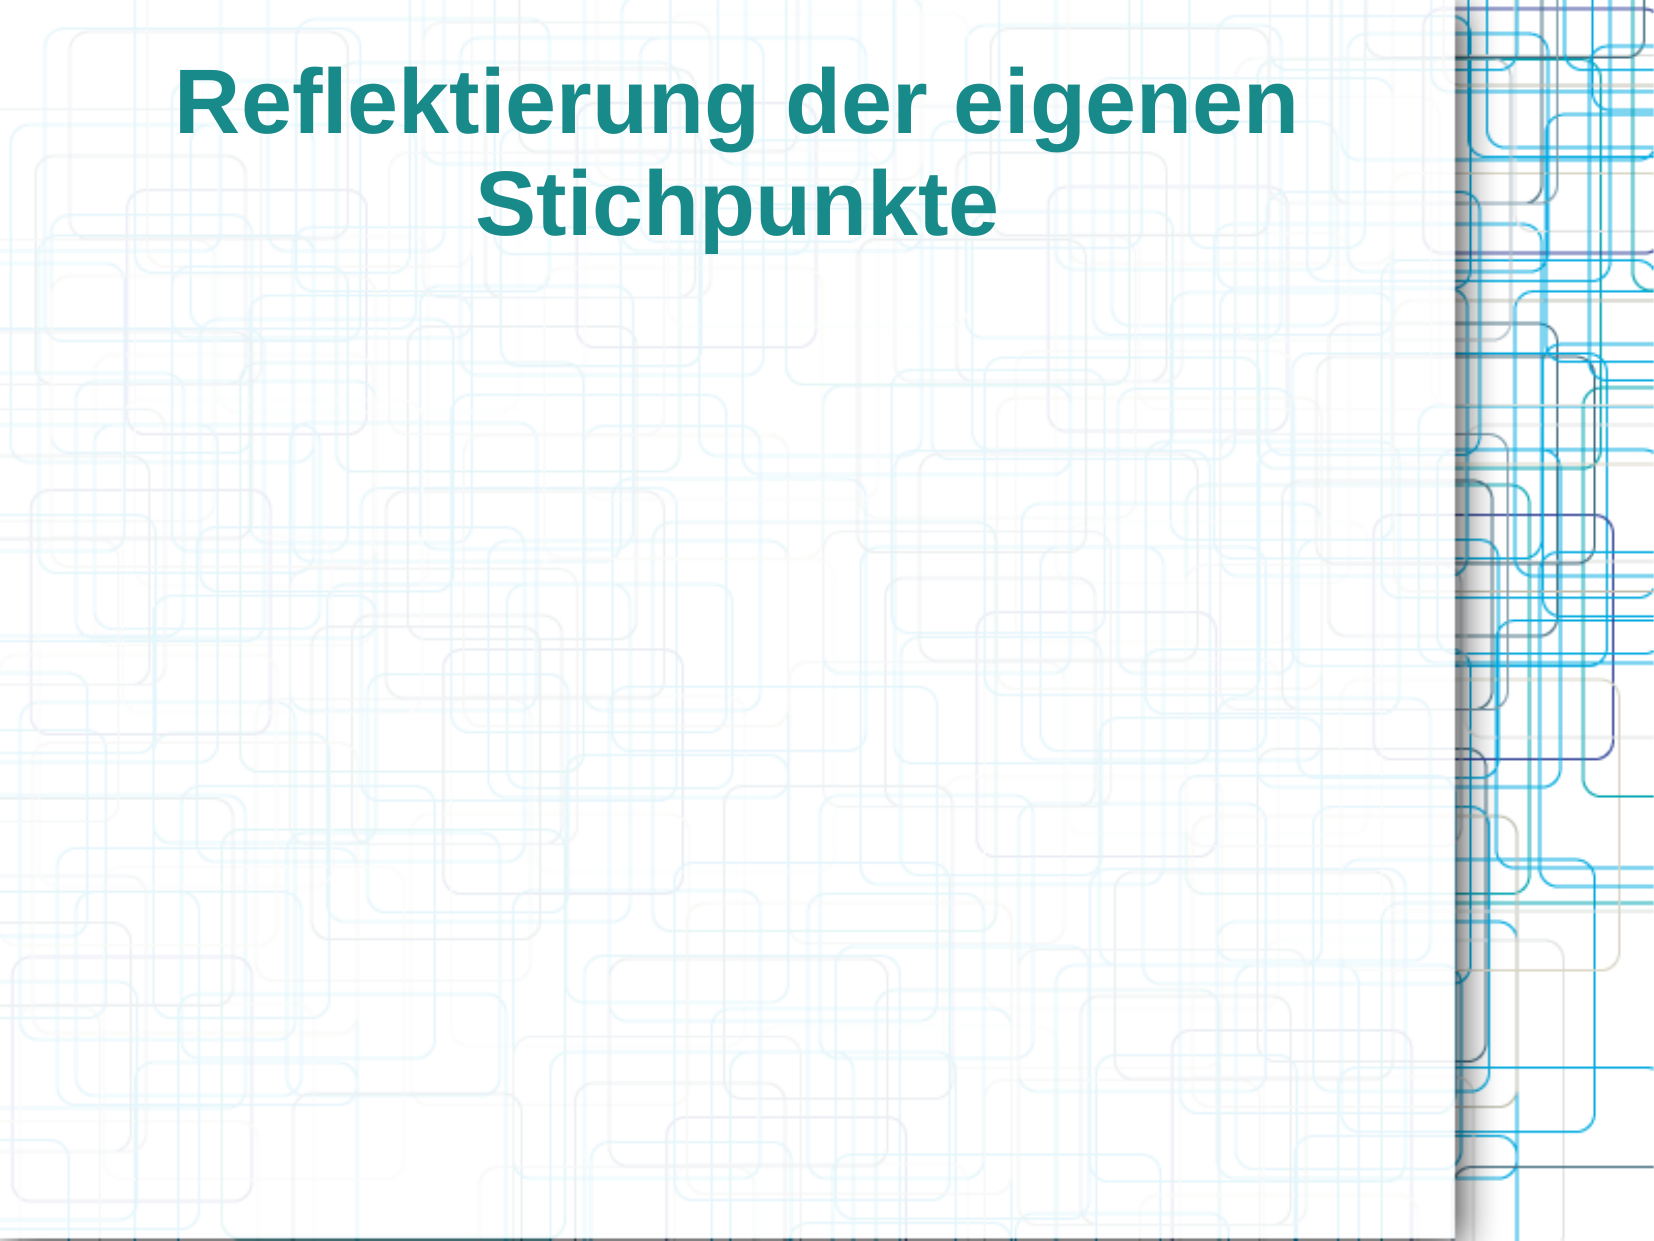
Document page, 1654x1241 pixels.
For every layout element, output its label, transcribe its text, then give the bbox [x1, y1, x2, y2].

title Reflektierung der eigenen Stichpunkte [59, 49, 1418, 257]
picture [0, 0, 1654, 1241]
